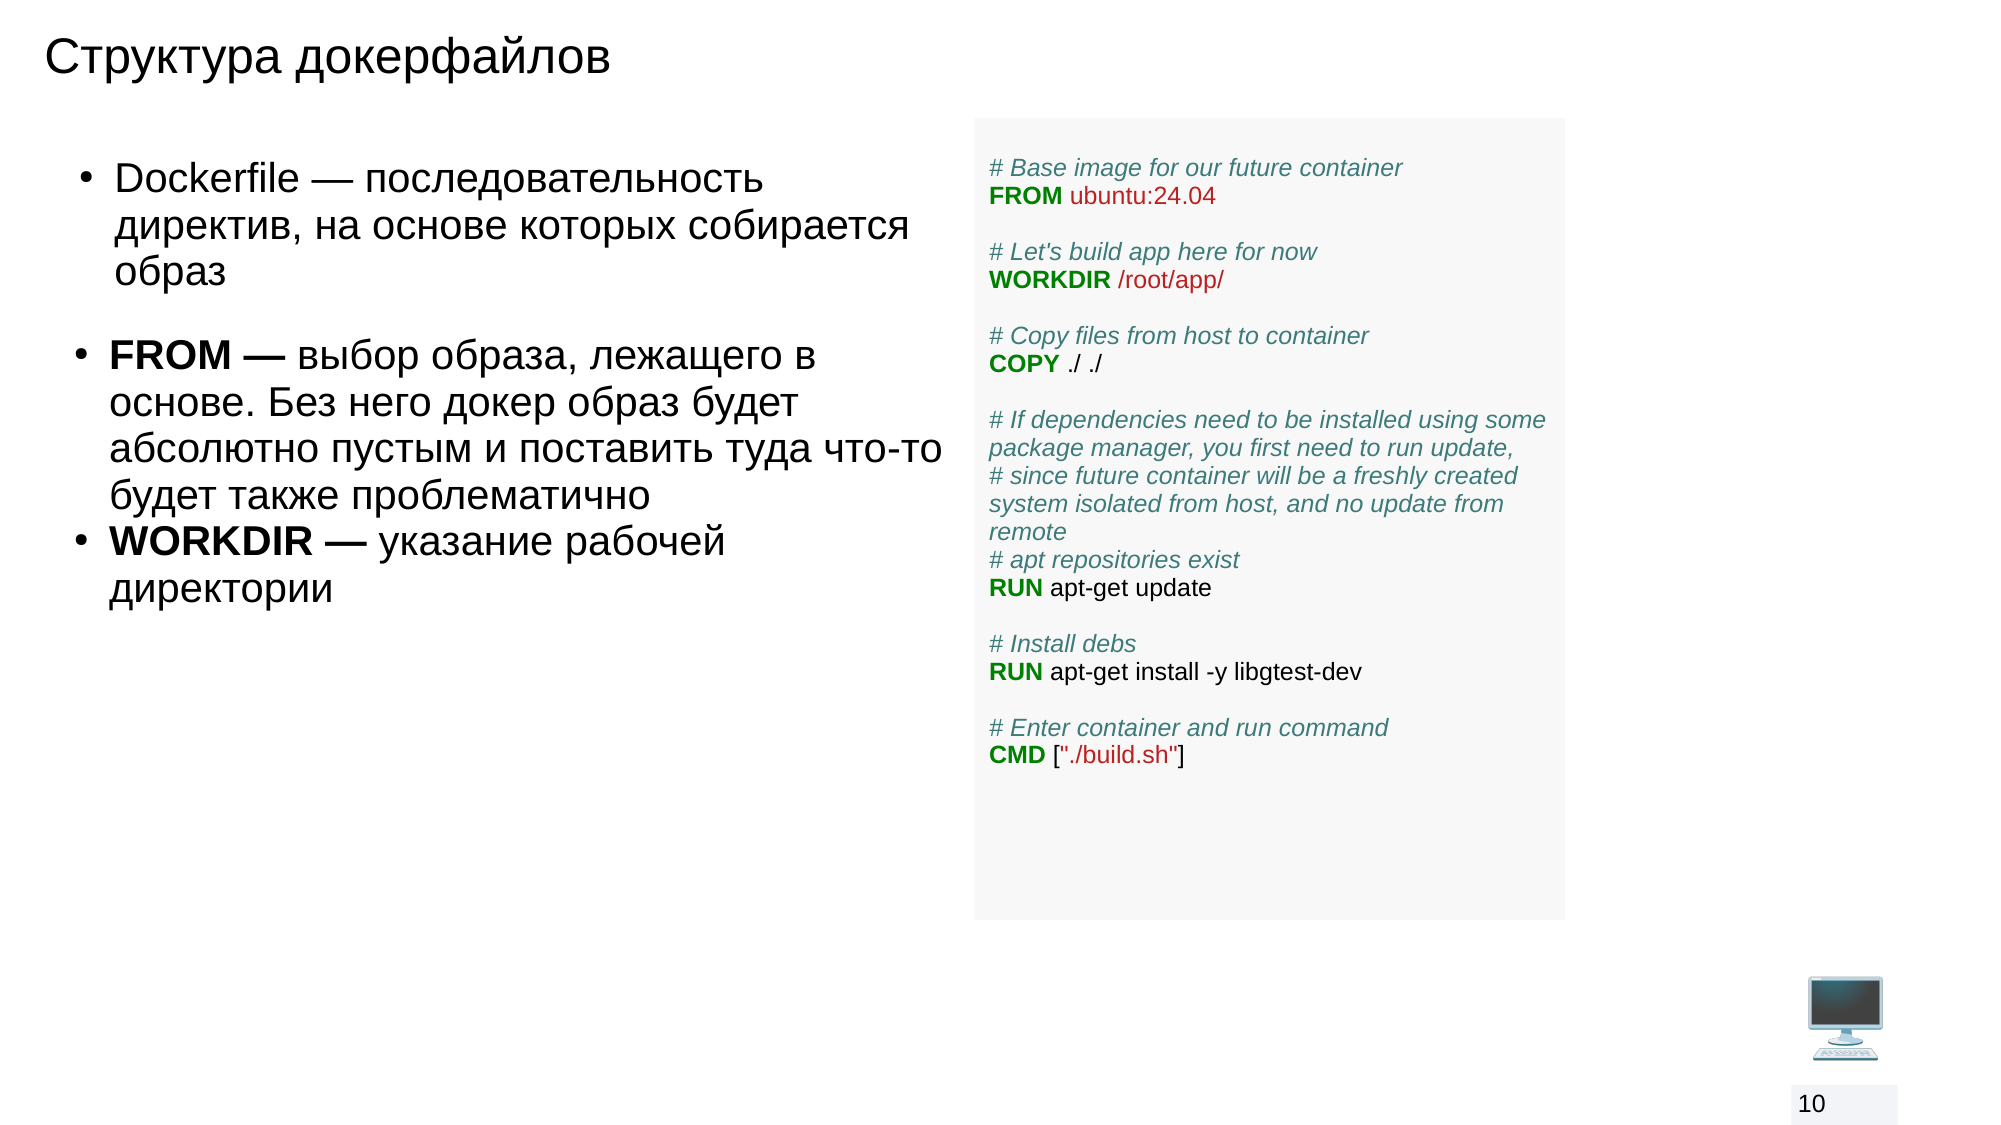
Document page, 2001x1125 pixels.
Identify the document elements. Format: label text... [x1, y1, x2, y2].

picture [1801, 974, 1890, 1063]
text_box FROM — выбор образа, лежащего в основе. Без него докер образ будет абсолютно пустым и поставить туда что-то будет также проблематично WORKDIR — указание рабочей директории [59, 324, 970, 758]
text_box Dockerfile — последовательность директив, на основе которых собирается образ [64, 147, 975, 395]
text_box Структура докерфайлов [29, 21, 1595, 92]
text_box <number> [1783, 1082, 1927, 1125]
text_box # Base image for our future container FROM ubuntu:24.04 # Let's build app here for now WORKDIR /root/app/ # Copy files from host to container COPY ./ ./ # If dependencies need to be installed using some package manager, you first need to run update, # since future container will be a freshly created system isolated from host, and no update from remote # apt repositories exist RUN apt-get update # Install debs RUN apt-get install -y libgtest-dev # Enter container and run command CMD ["./build.sh"] [974, 118, 1565, 920]
